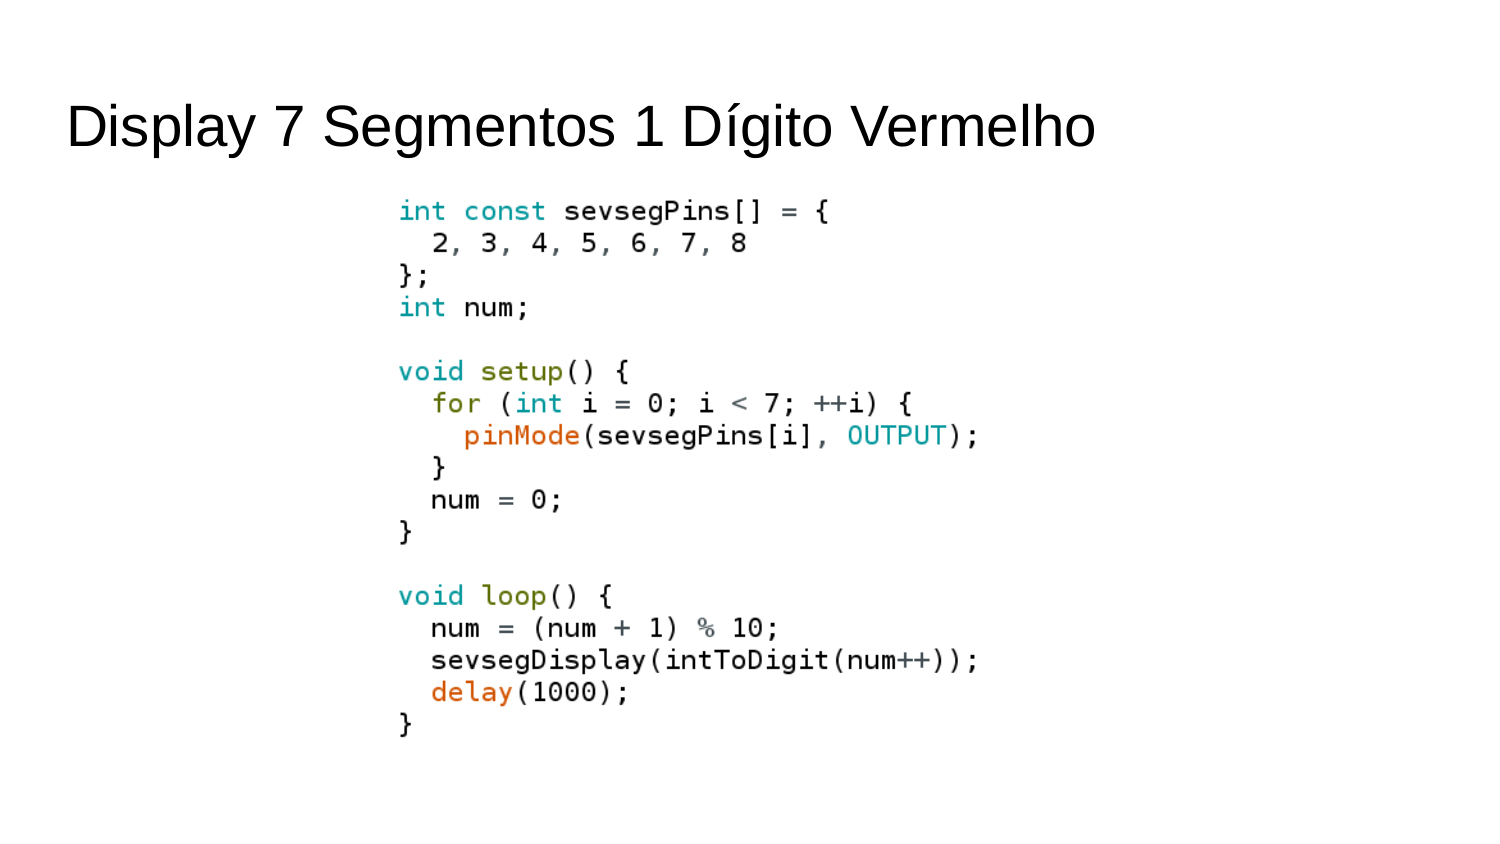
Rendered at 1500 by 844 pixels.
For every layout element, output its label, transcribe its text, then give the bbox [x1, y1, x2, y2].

picture [393, 188, 1004, 750]
title Display 7 Segmentos 1 Dígito Vermelho [51, 72, 1449, 167]
